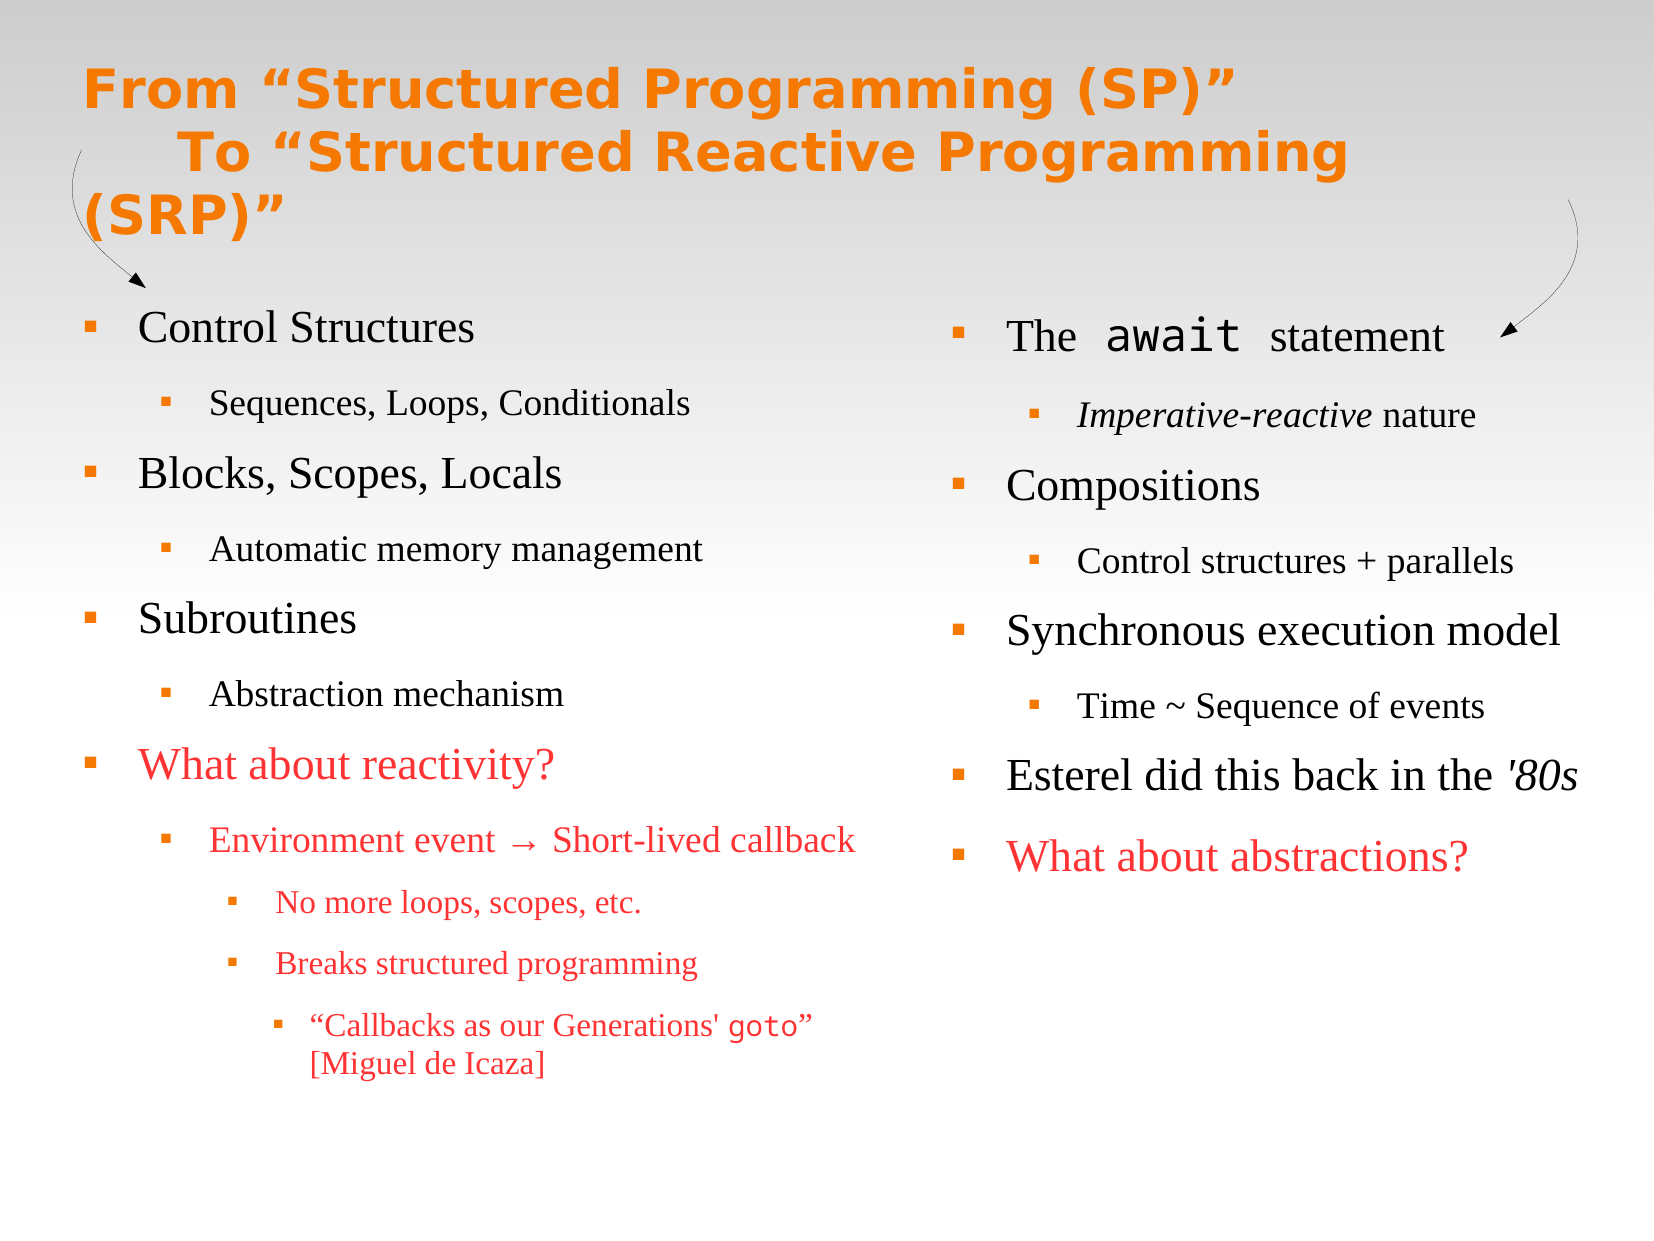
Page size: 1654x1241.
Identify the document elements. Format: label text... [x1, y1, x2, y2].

title From “Structured Programming (SP)” To “Structured Reactive Programming (SRP)” [82, 49, 1571, 257]
list Control Structures Sequences, Loops, Conditionals Blocks, Scopes, Locals Automatic memory management Subroutines Abstraction mechanism What about reactivity? Environment event → Short-lived callback No more loops, scopes, etc. Breaks structured programming “Callbacks as our Generations' goto” [Miguel de Icaza] [0, 302, 863, 1128]
list The await statement Imperative-reactive nature Compositions Control structures + parallels Synchronous execution model Time ~ Sequence of events Esterel did this back in the '80s What about abstractions? [863, 302, 1654, 1121]
